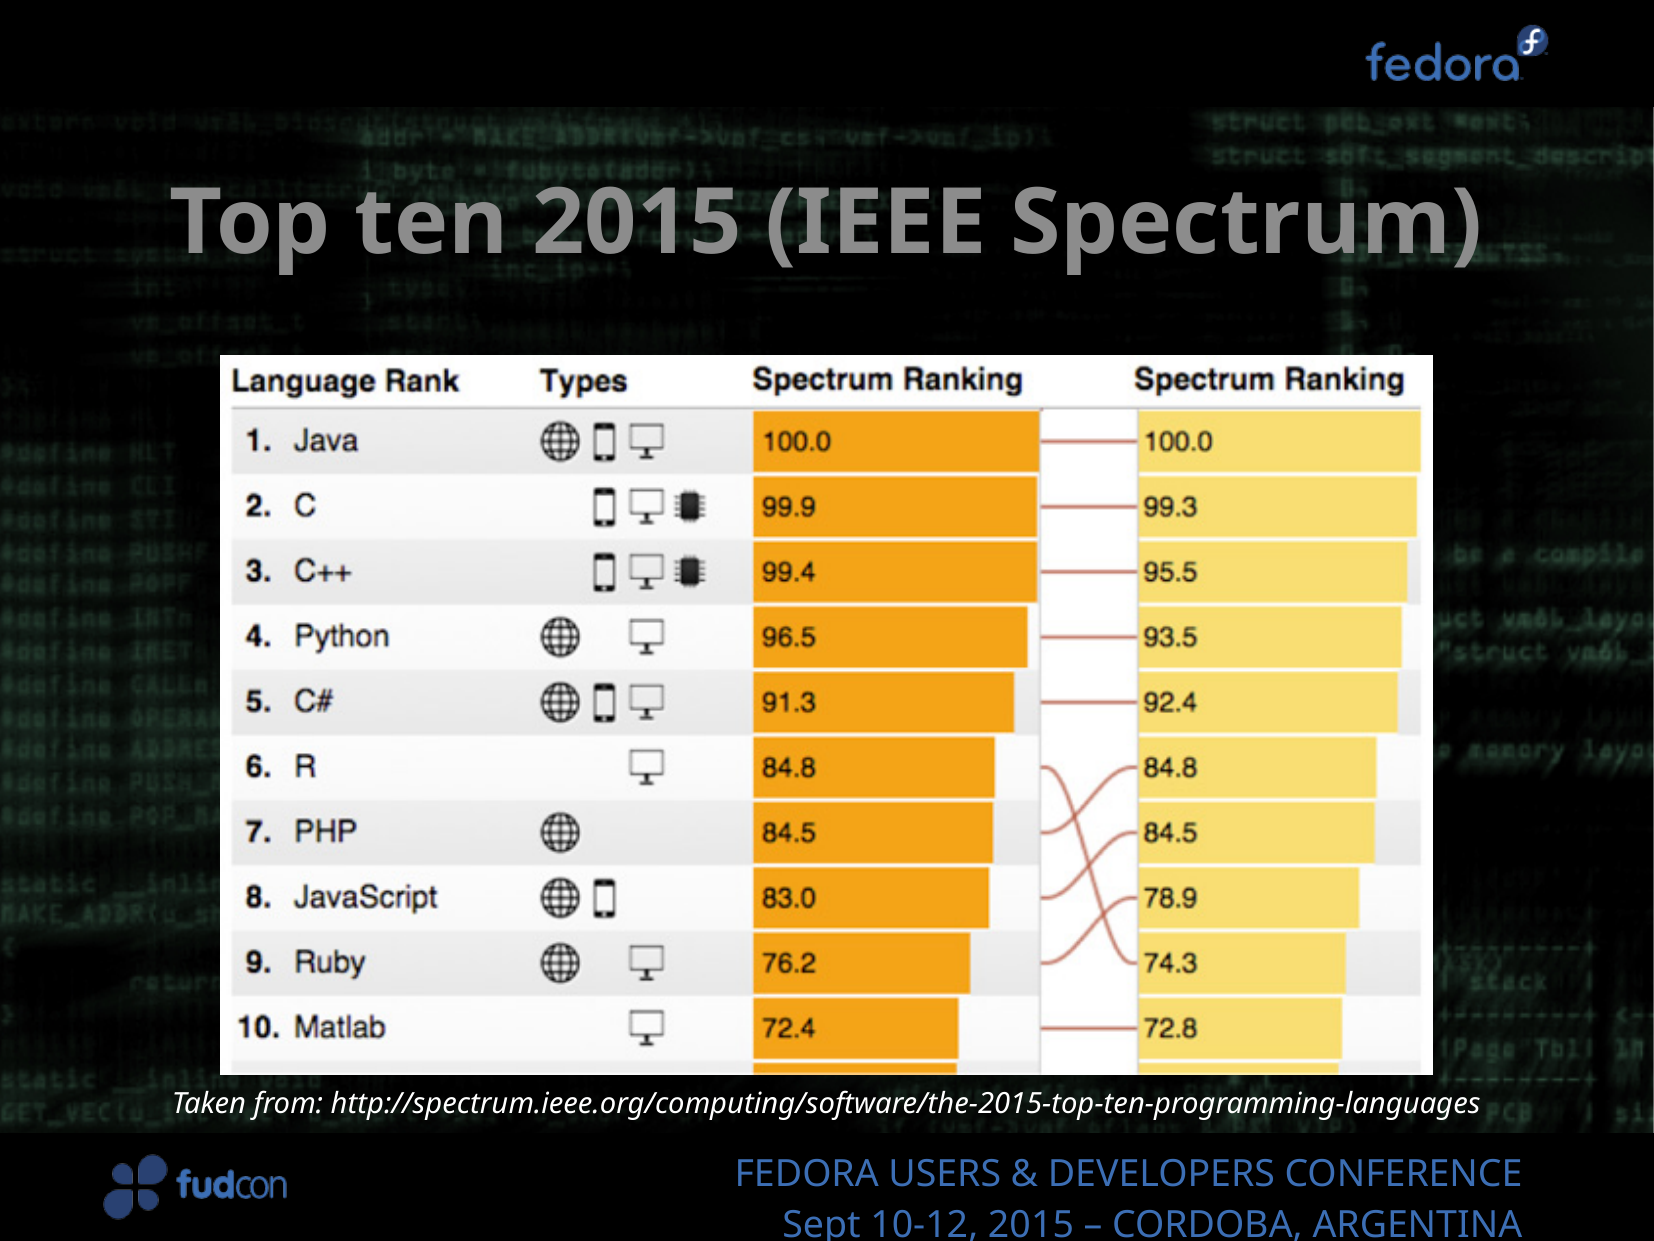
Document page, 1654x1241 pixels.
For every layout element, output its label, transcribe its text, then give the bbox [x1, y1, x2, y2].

text_box Taken from: http://spectrum.ieee.org/computing/software/the-2015-top-ten-programming-languages [94, 1075, 1560, 1130]
picture [0, 0, 1654, 1241]
title Top ten 2015 (IEEE Spectrum) [82, 114, 1571, 322]
